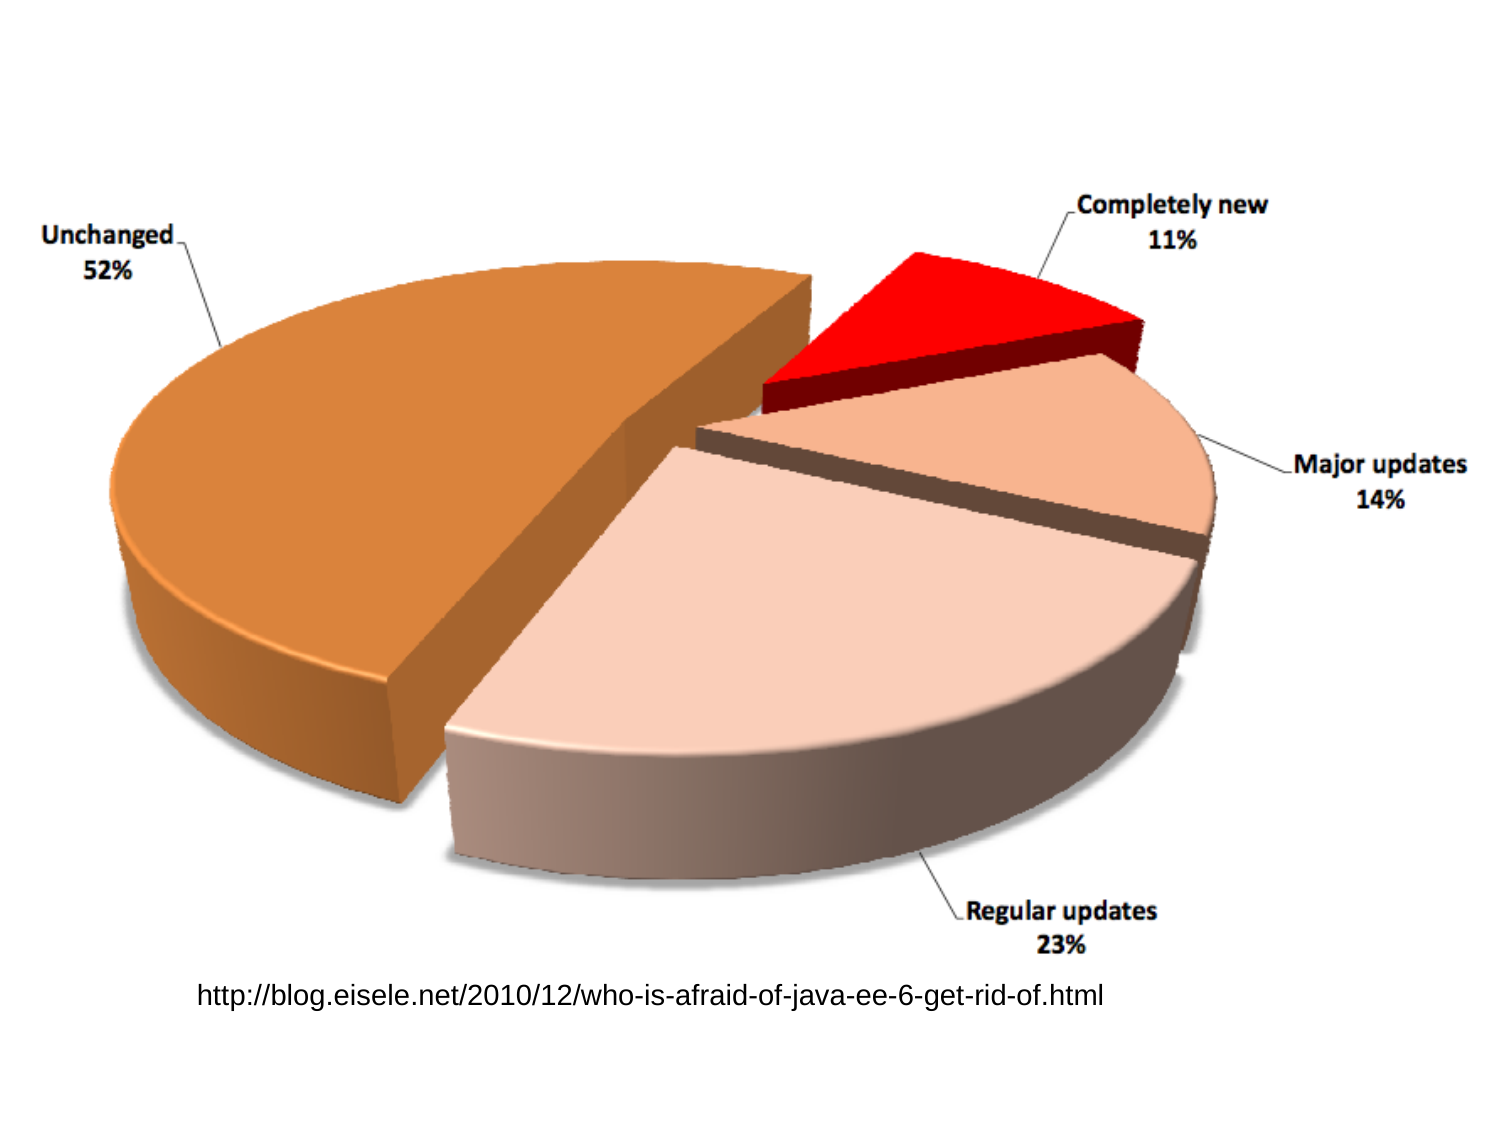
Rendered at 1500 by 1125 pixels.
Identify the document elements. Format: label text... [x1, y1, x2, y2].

picture [0, 148, 1500, 991]
text_box http://blog.eisele.net/2010/12/who-is-afraid-of-java-ee-6-get-rid-of.html [182, 969, 1169, 1044]
